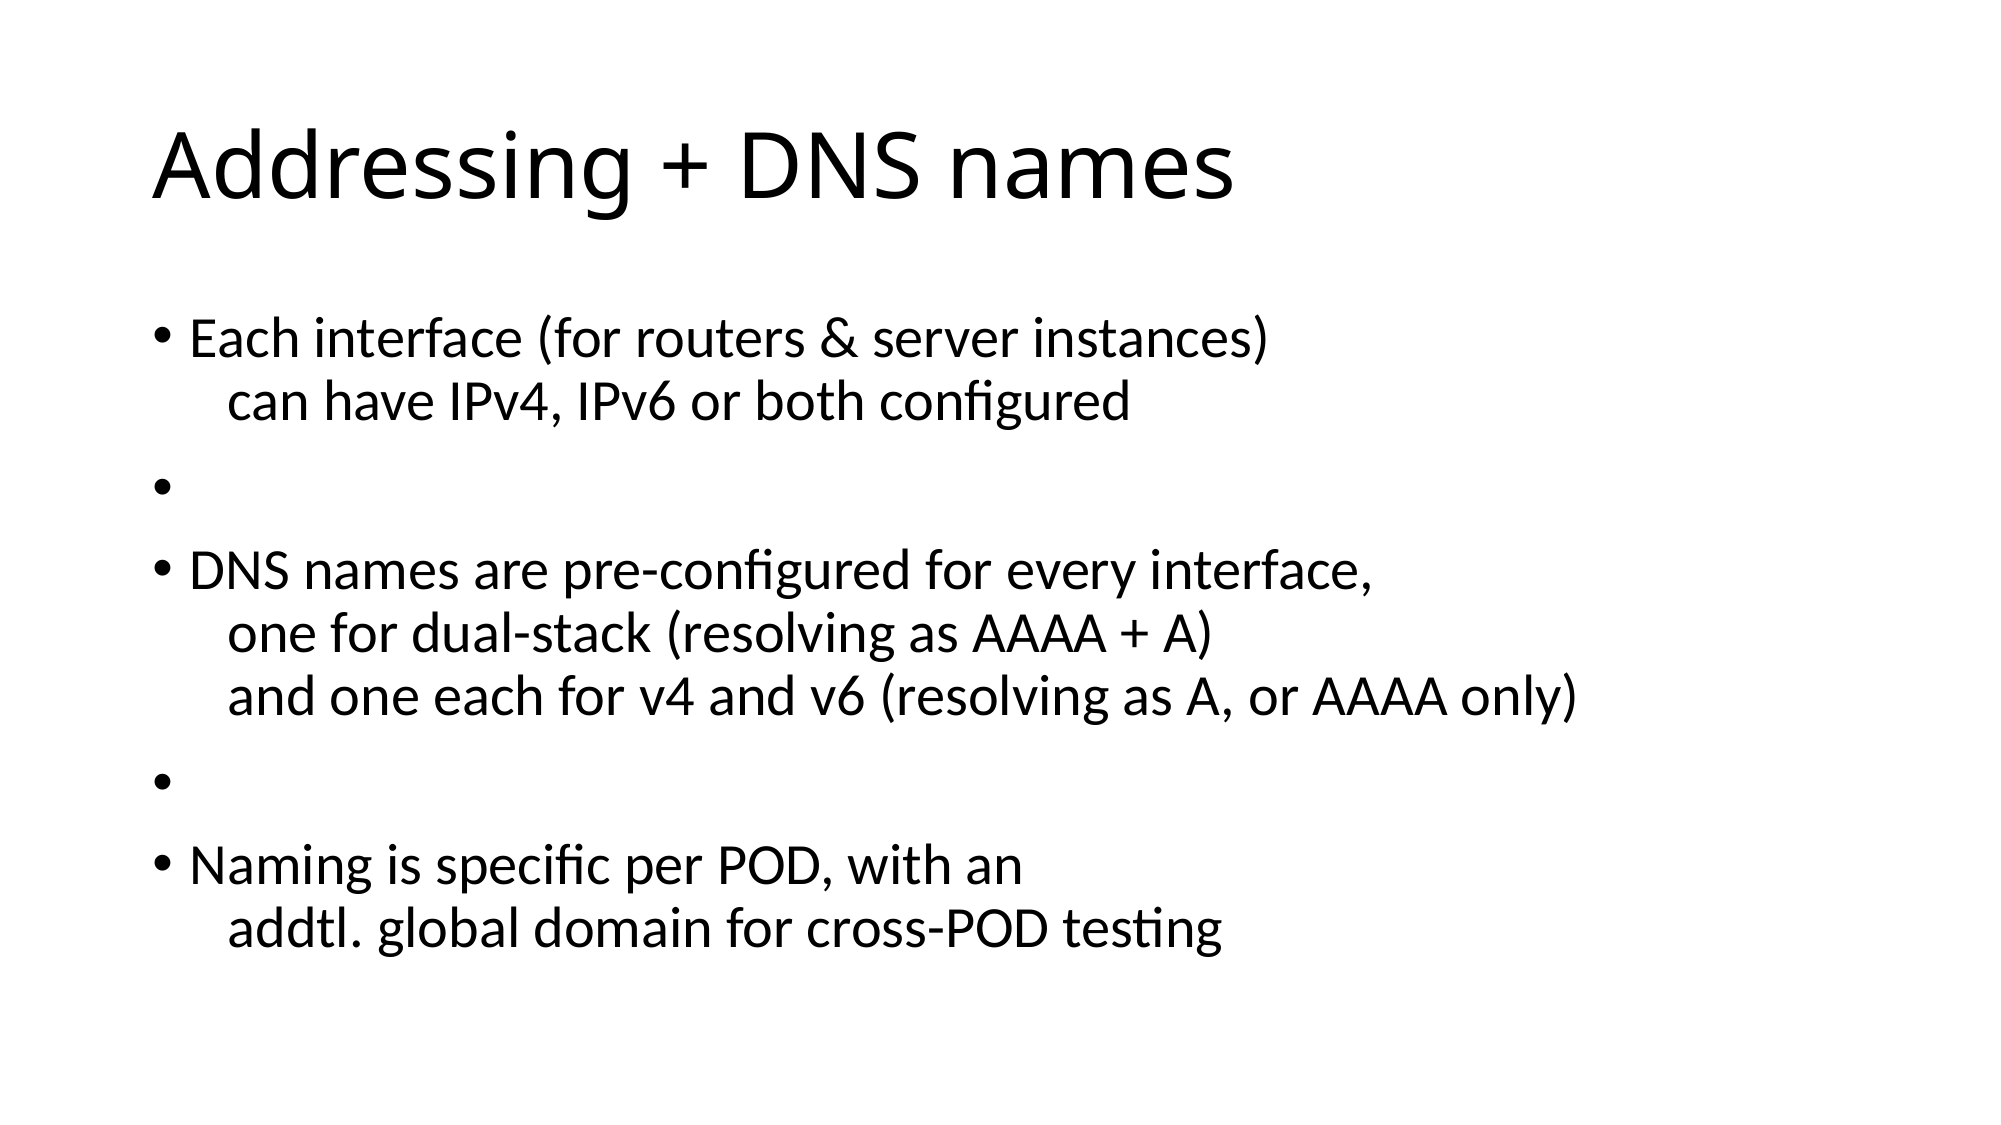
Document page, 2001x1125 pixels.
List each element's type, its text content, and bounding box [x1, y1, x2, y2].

list Each interface (for routers & server instances) can have IPv4, IPv6 or both configured DNS names are pre-configured for every interface, one for dual-stack (resolving as AAAA + A) and one each for v4 and v6 (resolving as A, or AAAA only) Naming is specific per POD, with an addtl. global domain for cross-POD testing [137, 299, 1863, 1014]
title Addressing + DNS names [137, 59, 1863, 278]
